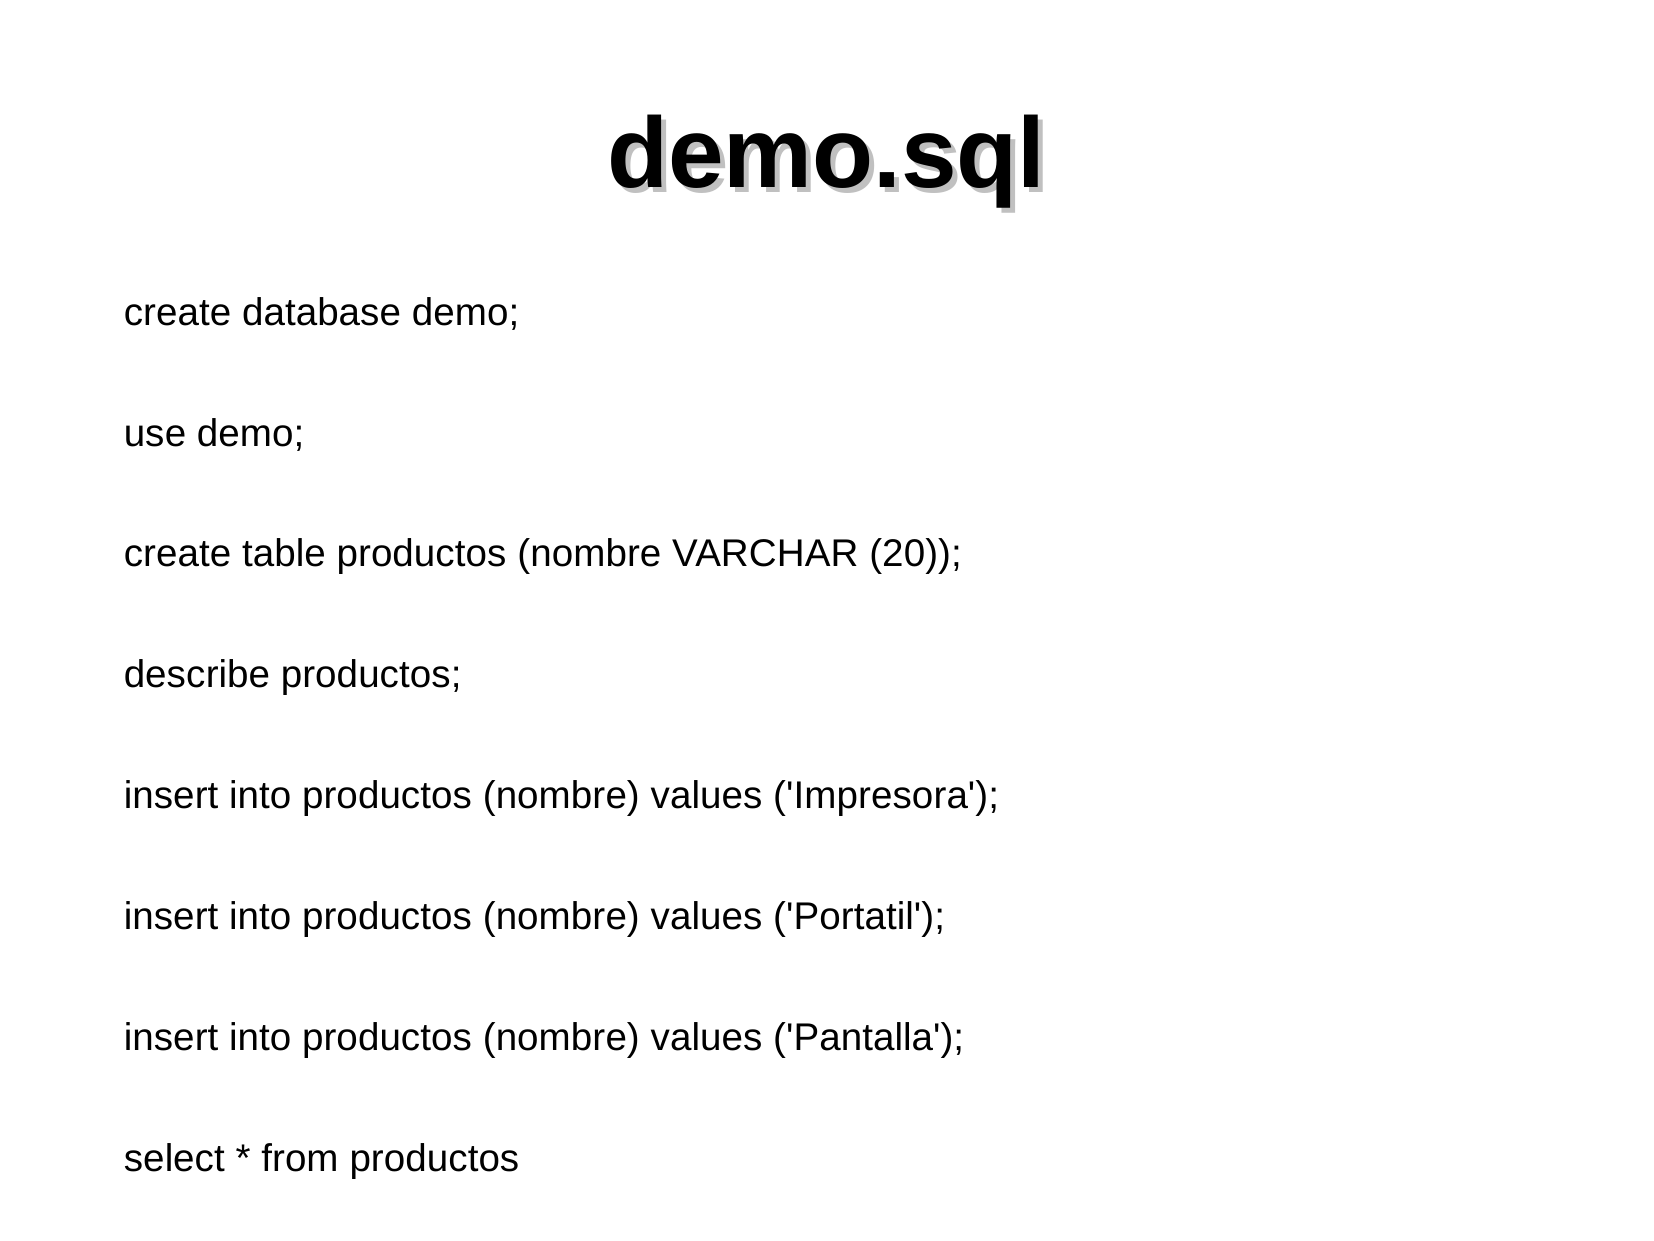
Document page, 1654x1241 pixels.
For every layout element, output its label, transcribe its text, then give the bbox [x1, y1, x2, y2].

title demo.sql [82, 49, 1571, 257]
list create database demo; use demo; create table productos (nombre VARCHAR (20)); describe productos; insert into productos (nombre) values ('Impresora'); insert into productos (nombre) values ('Portatil'); insert into productos (nombre) values ('Pantalla'); select * from productos [82, 290, 1619, 1182]
